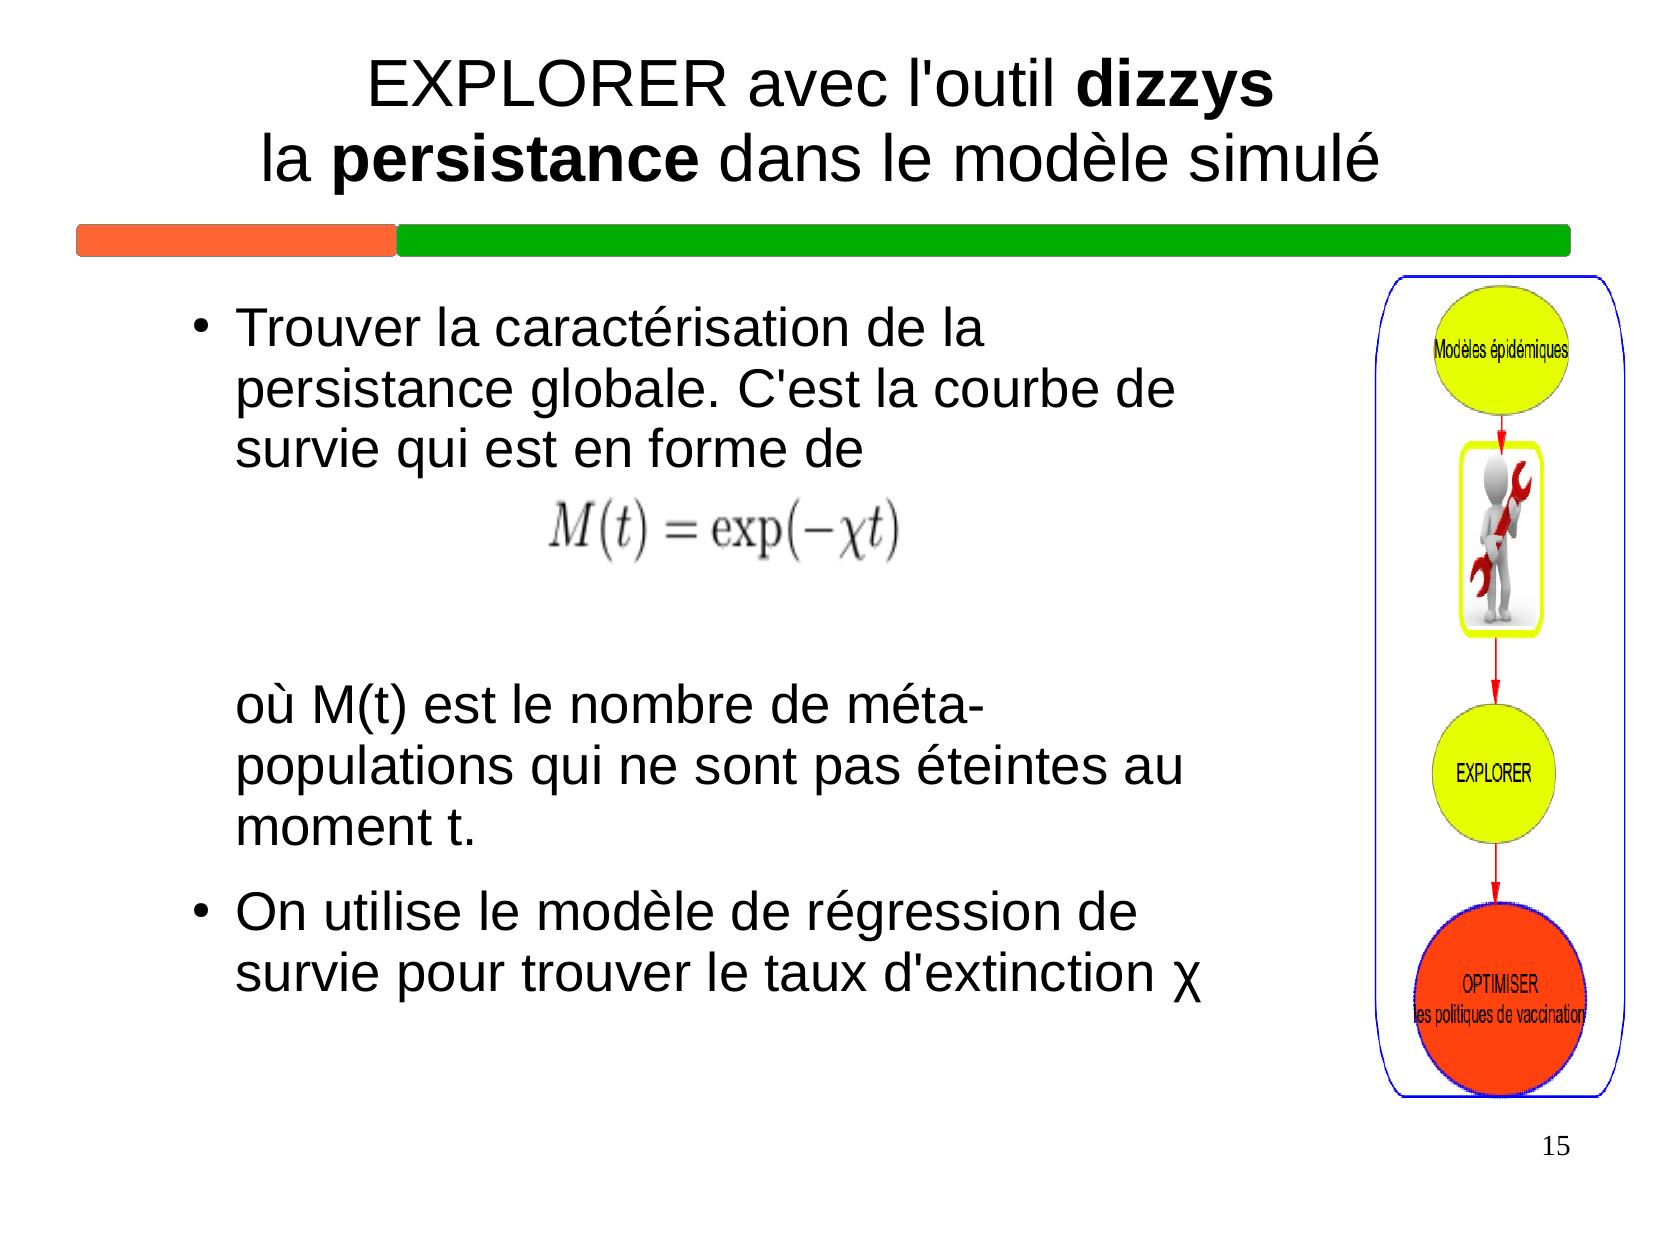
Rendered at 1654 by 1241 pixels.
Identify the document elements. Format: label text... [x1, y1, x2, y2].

list Trouver la caractérisation de la persistance globale. C'est la courbe de survie qui est en forme de où M(t) est le nombre de méta-populations qui ne sont pas éteintes au moment t. On utilise le modèle de régression de survie pour trouver le taux d'extinction χ [177, 296, 1205, 1016]
picture [539, 484, 922, 590]
picture [1370, 271, 1630, 1103]
title EXPLORER avec l'outil dizzys la persistance dans le modèle simulé [23, 17, 1619, 225]
text_box [76, 224, 1571, 257]
